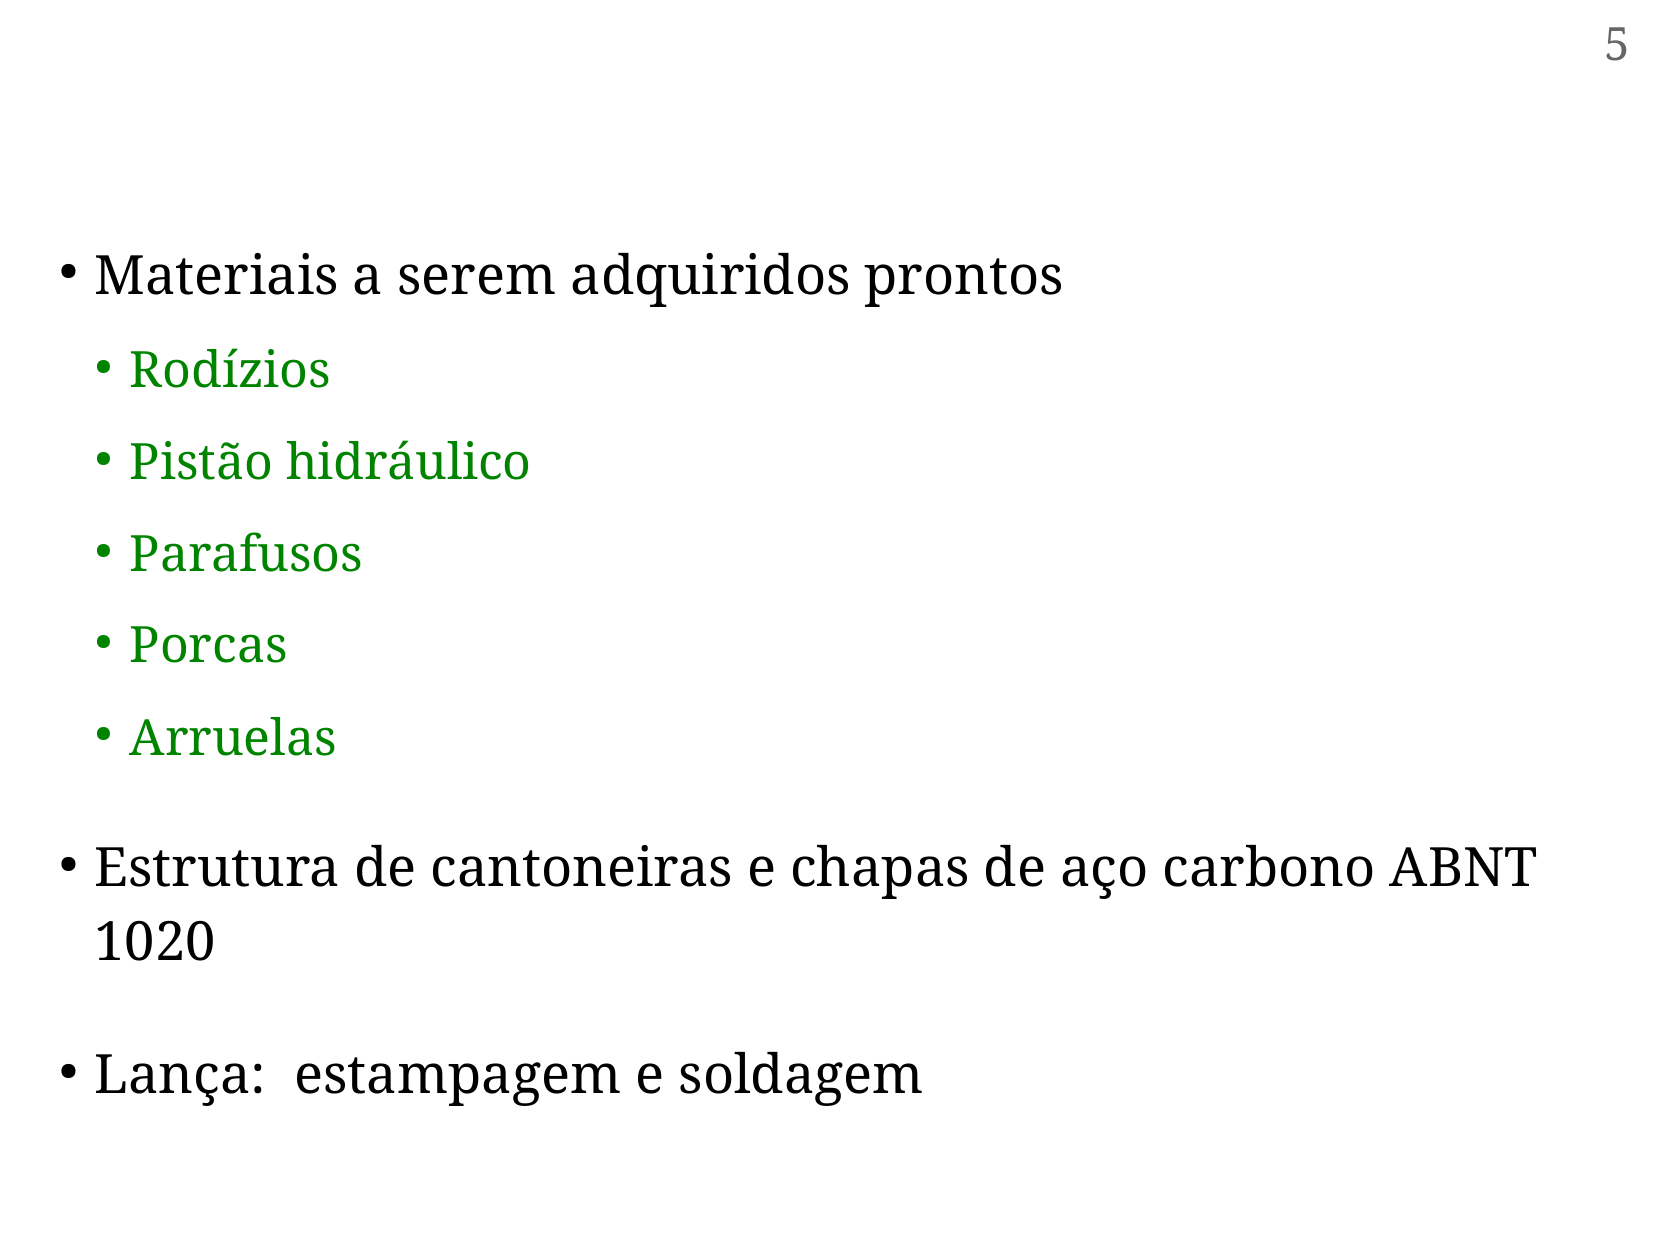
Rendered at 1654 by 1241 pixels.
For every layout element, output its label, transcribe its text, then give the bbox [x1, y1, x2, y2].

list Materiais a serem adquiridos prontos Rodízios Pistão hidráulico Parafusos Porcas Arruelas Estrutura de cantoneiras e chapas de aço carbono ABNT 1020 Lança: estampagem e soldagem [59, 236, 1595, 1211]
